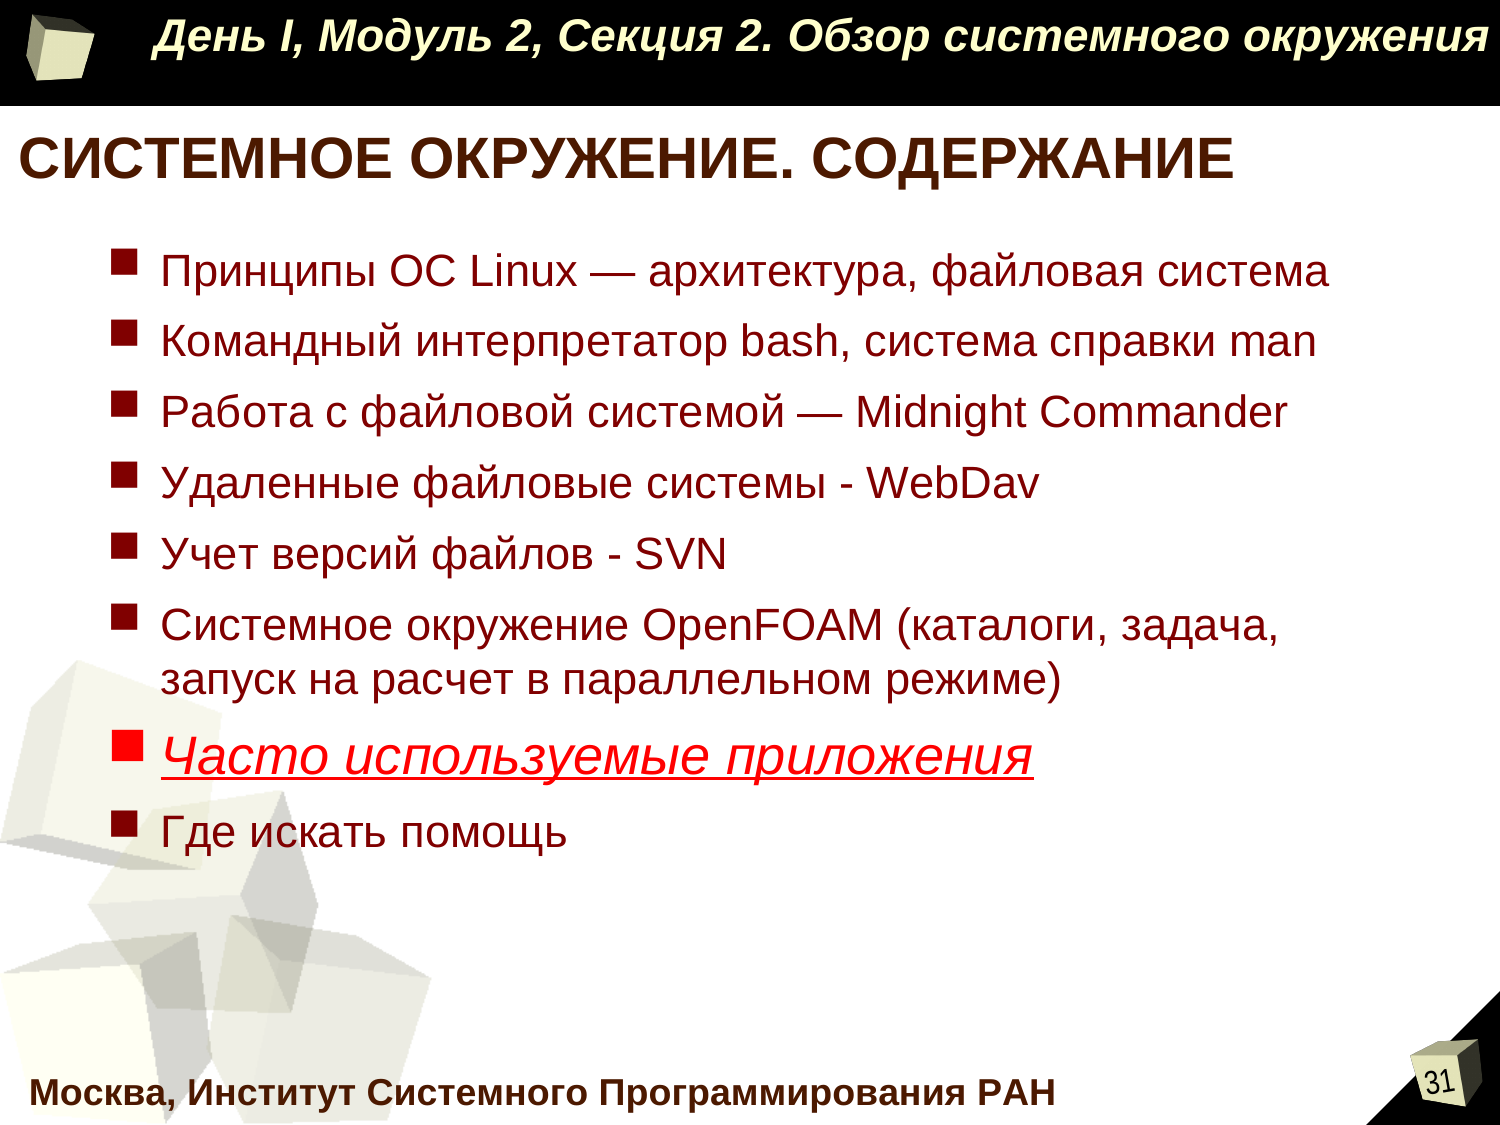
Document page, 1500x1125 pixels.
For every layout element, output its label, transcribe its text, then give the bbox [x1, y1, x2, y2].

list Принципы ОС Linux — архитектура, файловая система Командный интерпретатор bash, система справки man Работа с файловой системой — Midnight Commander Удаленные файловые системы - WebDav Учет версий файлов - SVN Системное окружение OpenFOAM (каталоги, задача, запуск на расчет в параллельном режиме) Часто используемые приложения Где искать помощь [75, 233, 1426, 976]
picture [423, 1088, 433, 1102]
picture [0, 659, 433, 1125]
text_box СИСТЕМНОЕ ОКРУЖЕНИЕ. СОДЕРЖАНИЕ [4, 112, 1500, 198]
